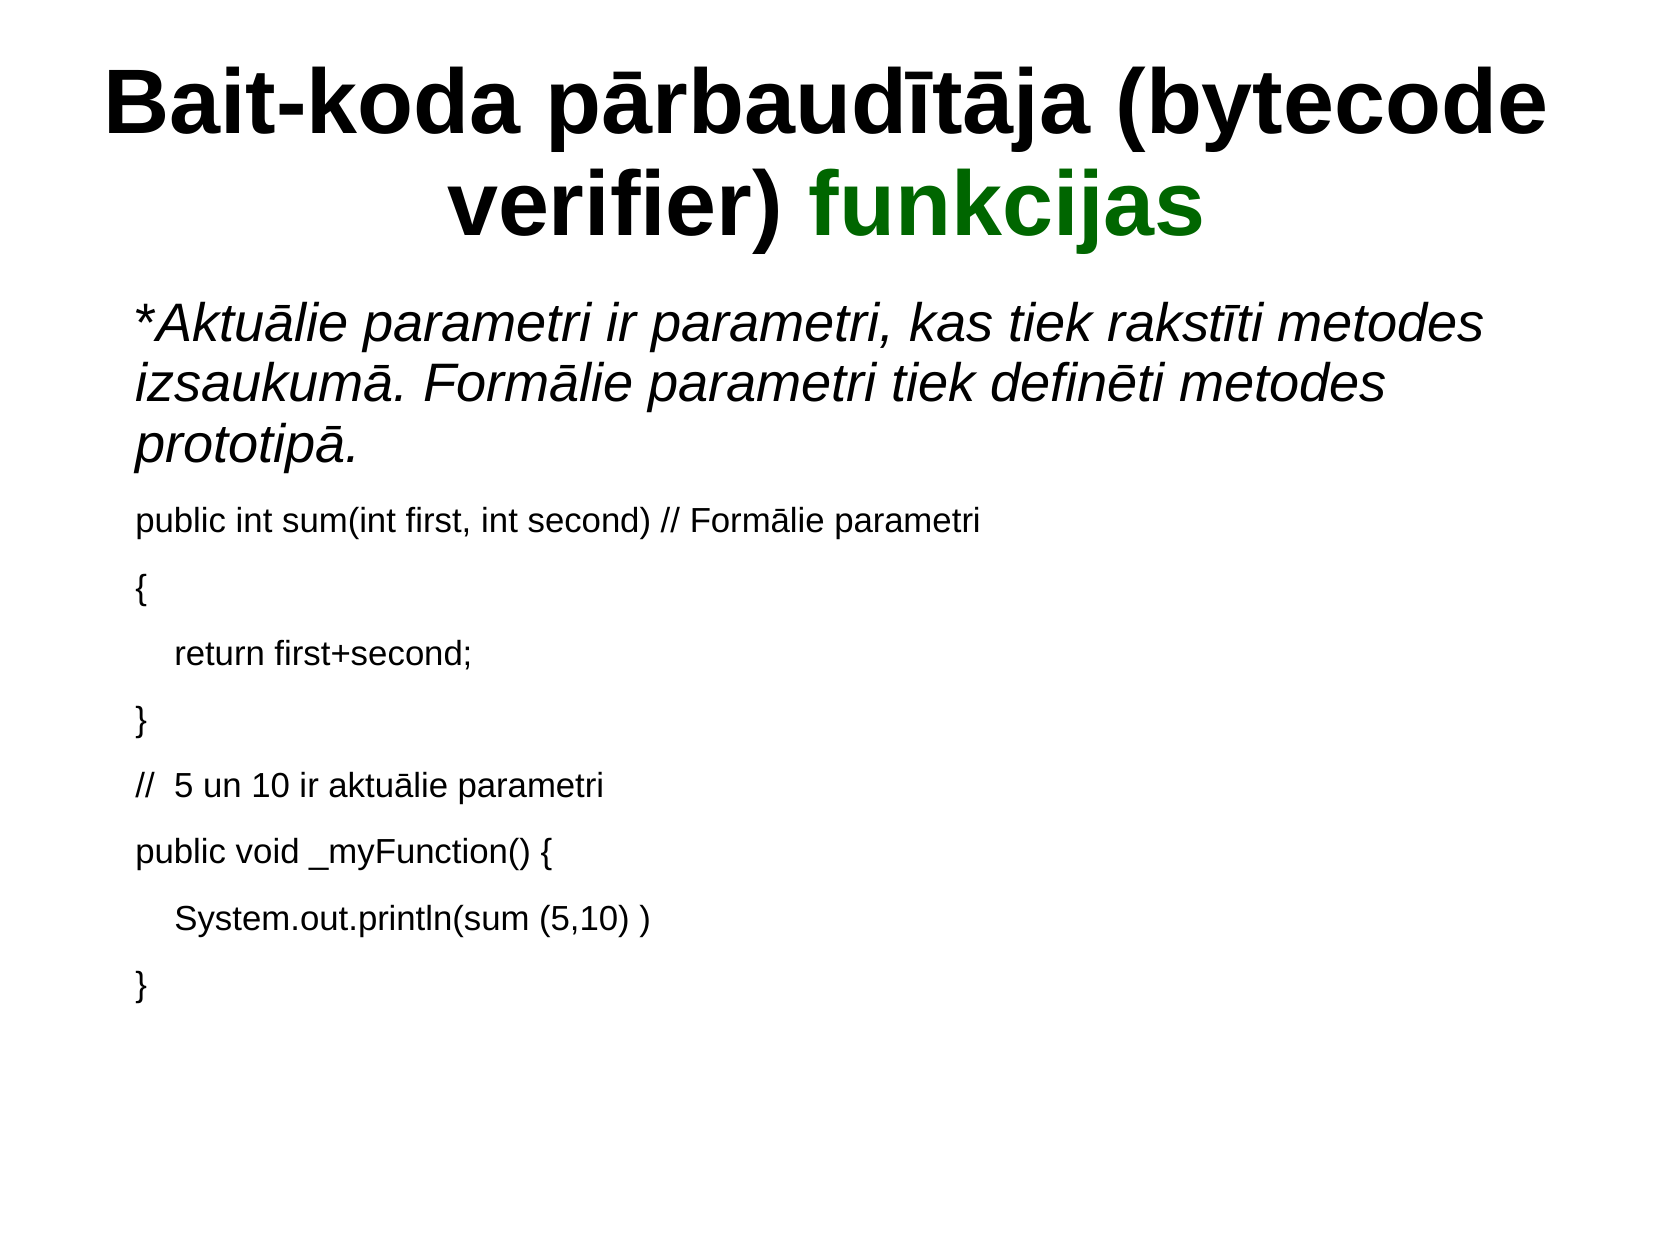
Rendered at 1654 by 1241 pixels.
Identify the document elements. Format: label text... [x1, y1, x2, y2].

list *Aktuālie parametri ir parametri, kas tiek rakstīti metodes izsaukumā. Formālie parametri tiek definēti metodes prototipā. public int sum(int first, int second) // Formālie parametri { return first+second; } // 5 un 10 ir aktuālie parametri public void _myFunction() { System.out.println(sum (5,10) ) } [69, 292, 1525, 1012]
title Bait-koda pārbaudītāja (bytecode verifier) funkcijas [82, 49, 1571, 257]
